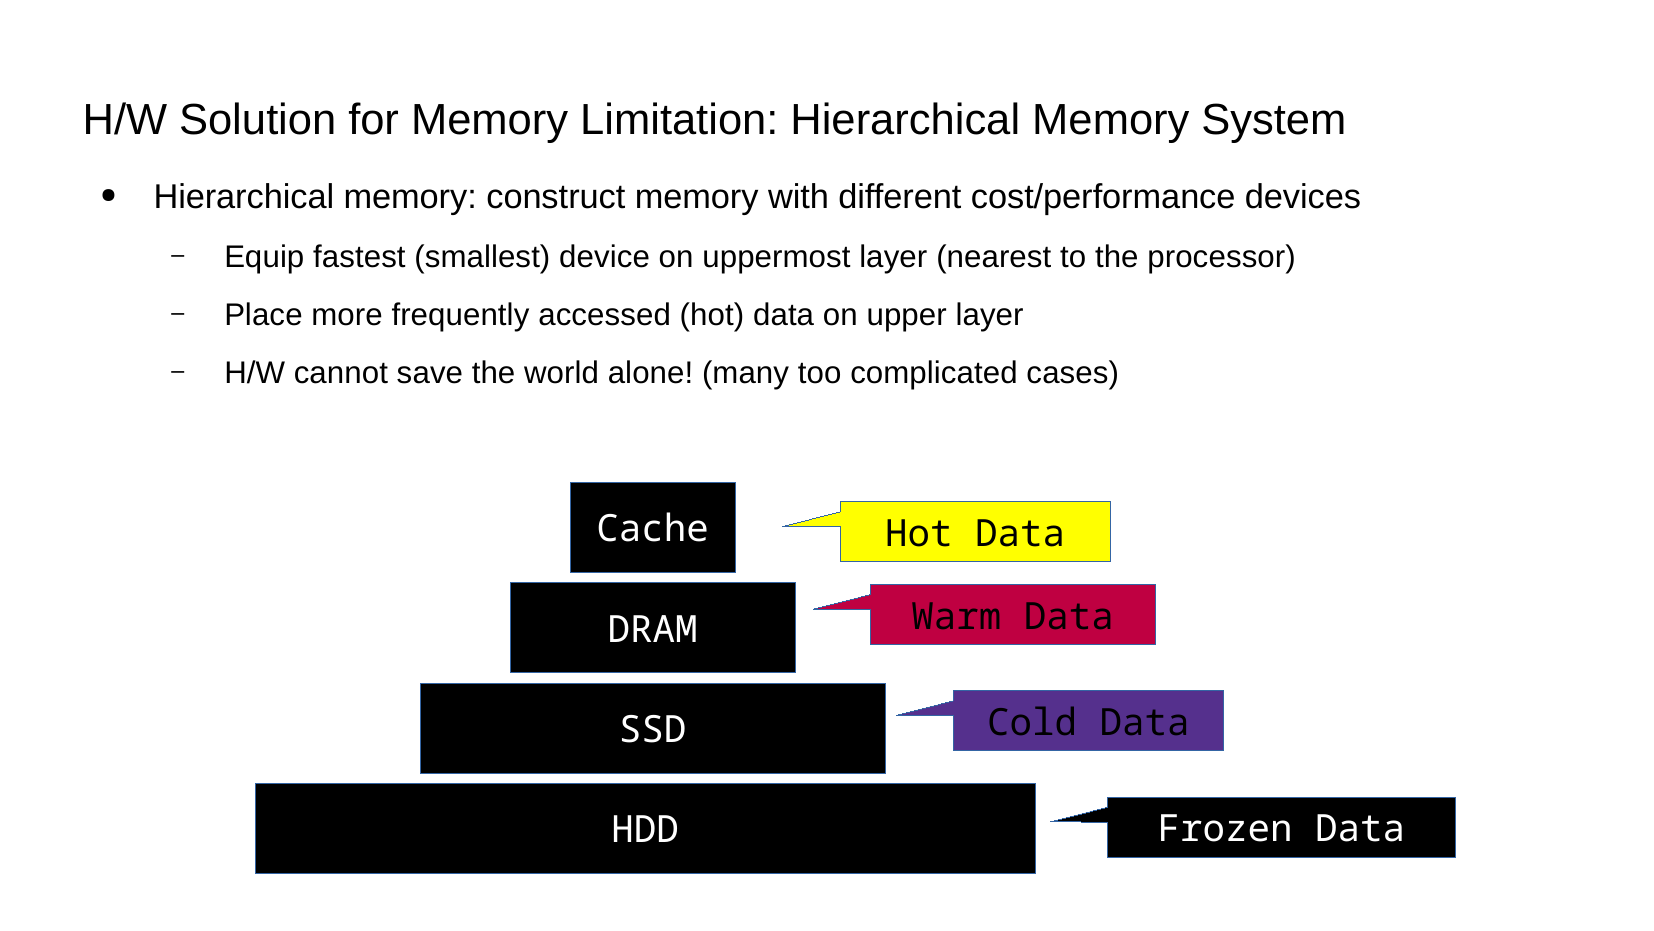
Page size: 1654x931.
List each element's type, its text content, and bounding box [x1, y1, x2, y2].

text_box Warm Data [813, 584, 1156, 645]
text_box Hot Data [782, 501, 1111, 562]
text_box SSD [420, 683, 886, 774]
text_box Cache [570, 482, 736, 573]
list Hierarchical memory: construct memory with different cost/performance devices Equip fastest (smallest) device on uppermost layer (nearest to the processor) Place more frequently accessed (hot) data on upper layer H/W cannot save the world alone! (many too complicated cases) [82, 177, 1571, 833]
title H/W Solution for Memory Limitation: Hierarchical Memory System [82, 81, 1571, 157]
text_box Frozen Data [1050, 797, 1456, 858]
text_box HDD [255, 783, 1036, 874]
text_box Cold Data [896, 690, 1224, 751]
text_box DRAM [510, 582, 796, 673]
